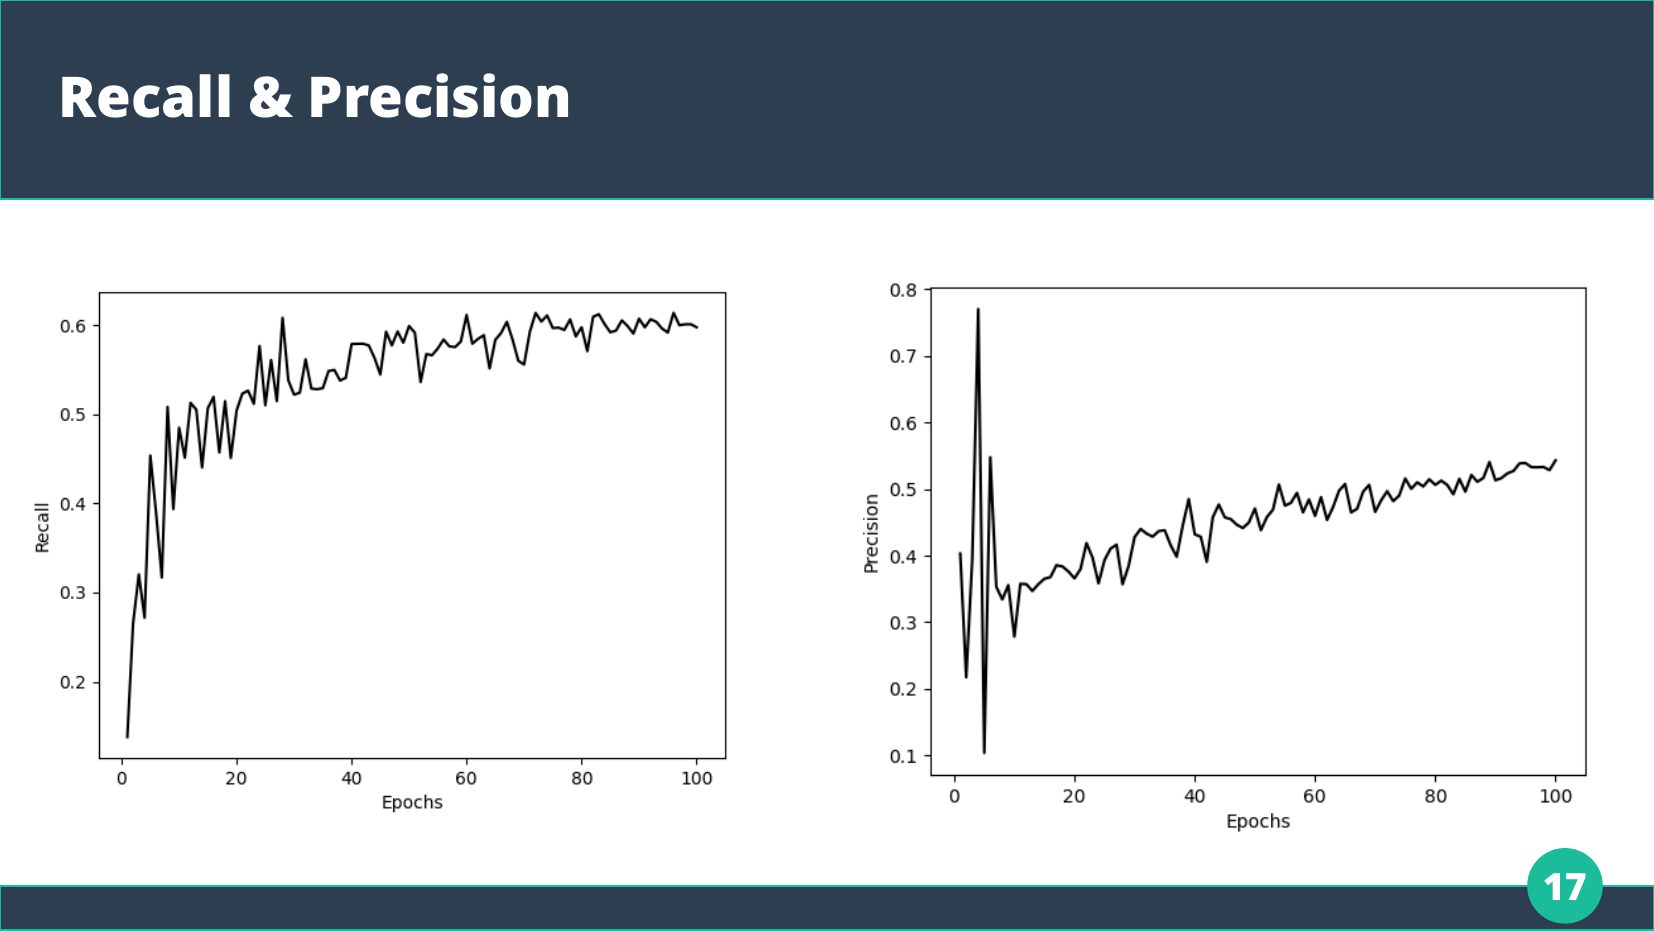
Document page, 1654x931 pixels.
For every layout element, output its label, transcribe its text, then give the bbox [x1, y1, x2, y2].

picture [825, 211, 1654, 845]
title Recall & Precision [59, 37, 1595, 156]
picture [0, 219, 806, 826]
